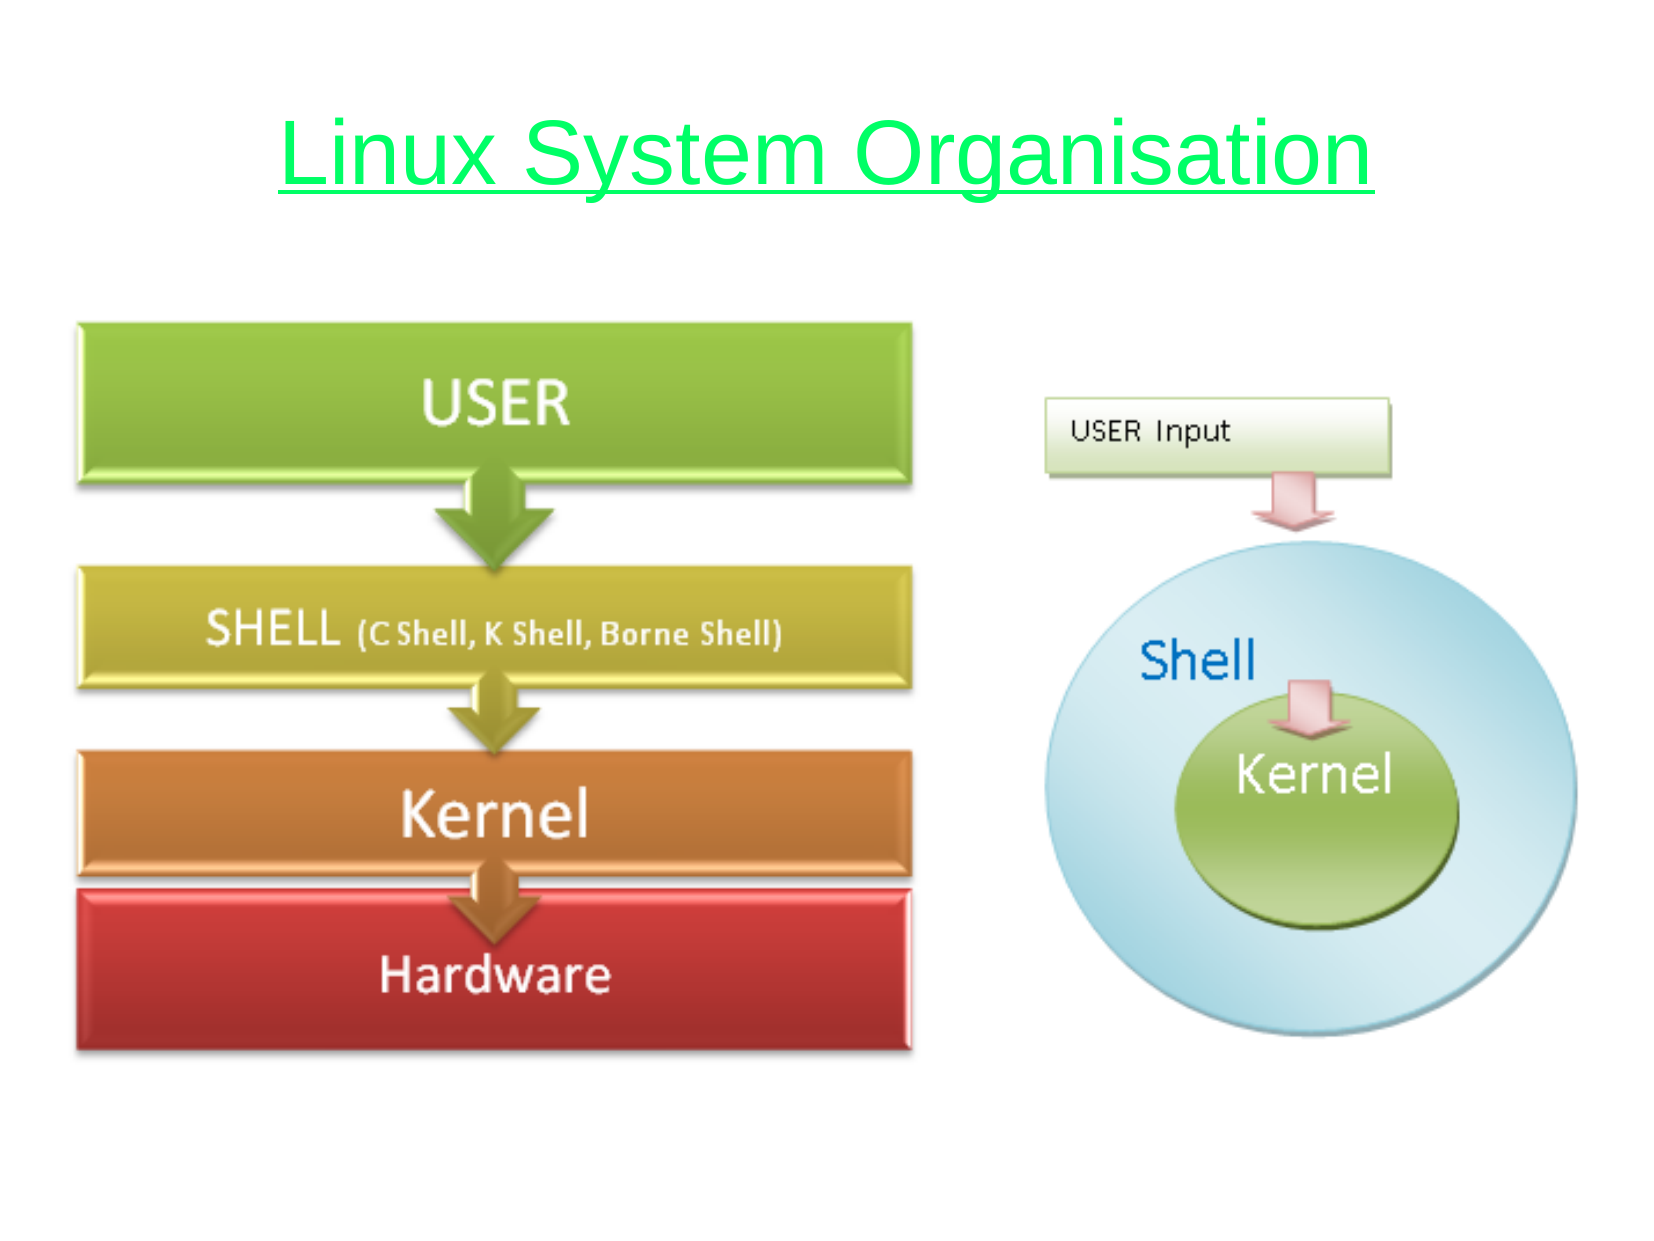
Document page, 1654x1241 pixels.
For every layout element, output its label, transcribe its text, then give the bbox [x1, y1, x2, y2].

picture [56, 224, 1650, 1146]
title Linux System Organisation [82, 49, 1571, 224]
